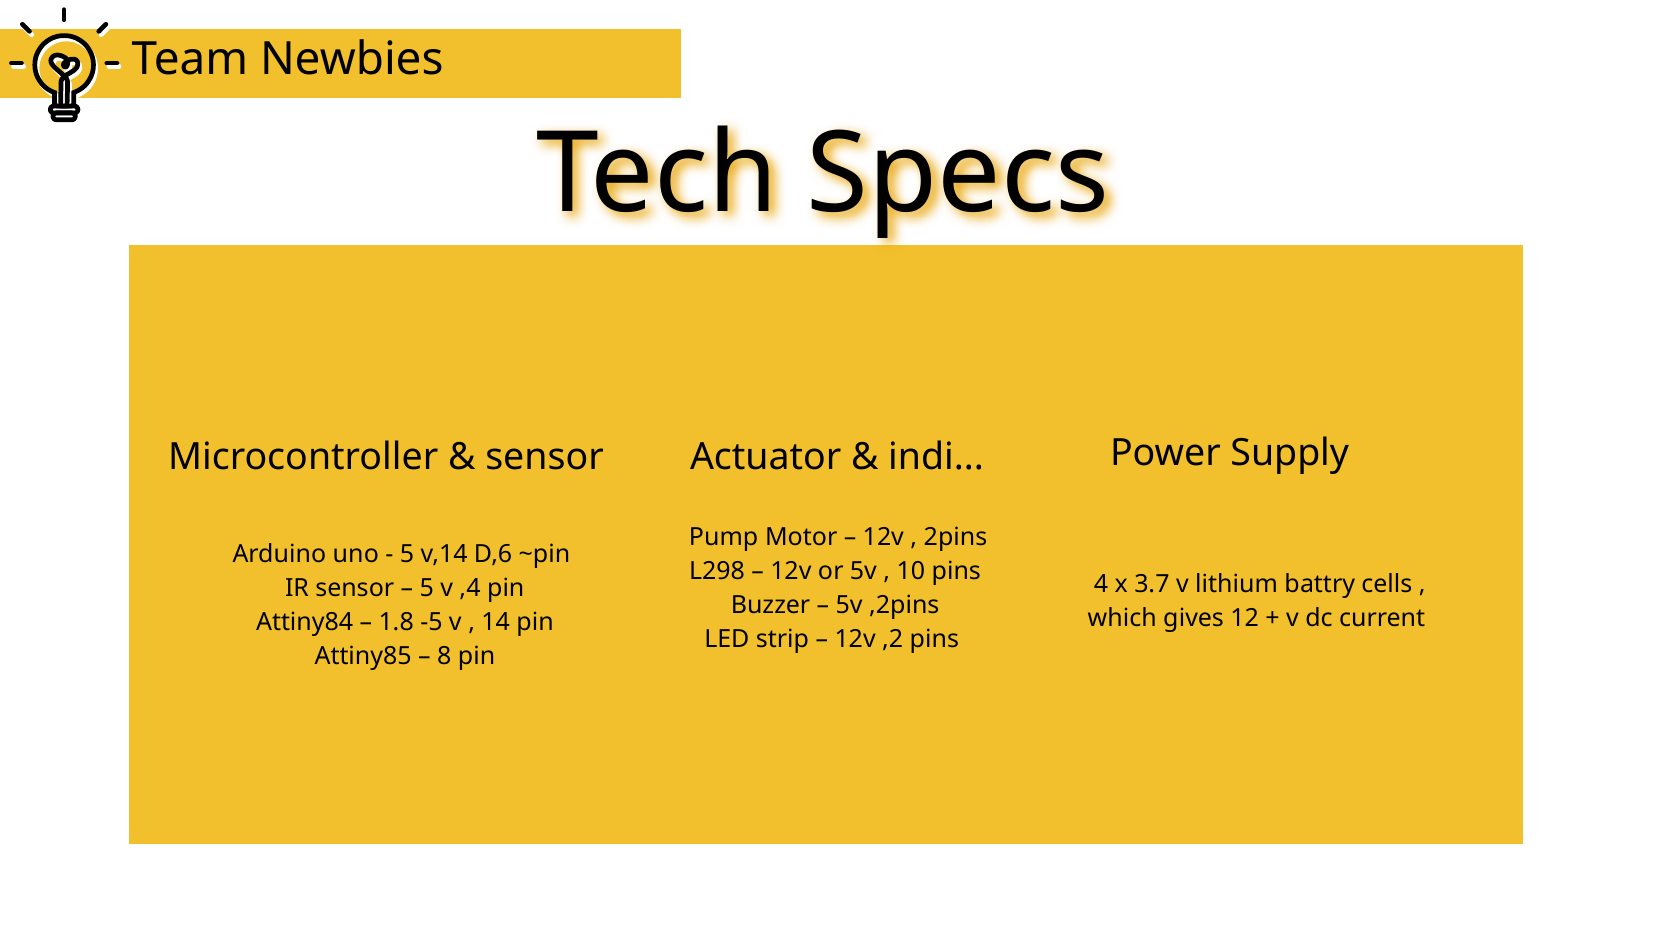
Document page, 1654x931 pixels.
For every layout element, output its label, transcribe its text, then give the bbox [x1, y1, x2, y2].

title Microcontroller & sensor [168, 403, 621, 506]
text_box Arduino uno - 5 v,14 D,6 ~pin IR sensor – 5 v ,4 pin Attiny84 – 1.8 -5 v , 14 pin Attiny85 – 8 pin [210, 484, 601, 723]
title Team Newbies [131, 16, 578, 97]
text_box 4 x 3.7 v lithium battry cells , which gives 12 + v dc current [1065, 480, 1456, 719]
title Actuator & indi... [690, 429, 1006, 481]
title Tech Specs [265, 88, 1381, 248]
title Power Supply [1110, 425, 1426, 477]
text_box Pump Motor – 12v , 2pins L298 – 12v or 5v , 10 pins Buzzer – 5v ,2pins LED strip – 12v ,2 pins [643, 484, 1034, 723]
